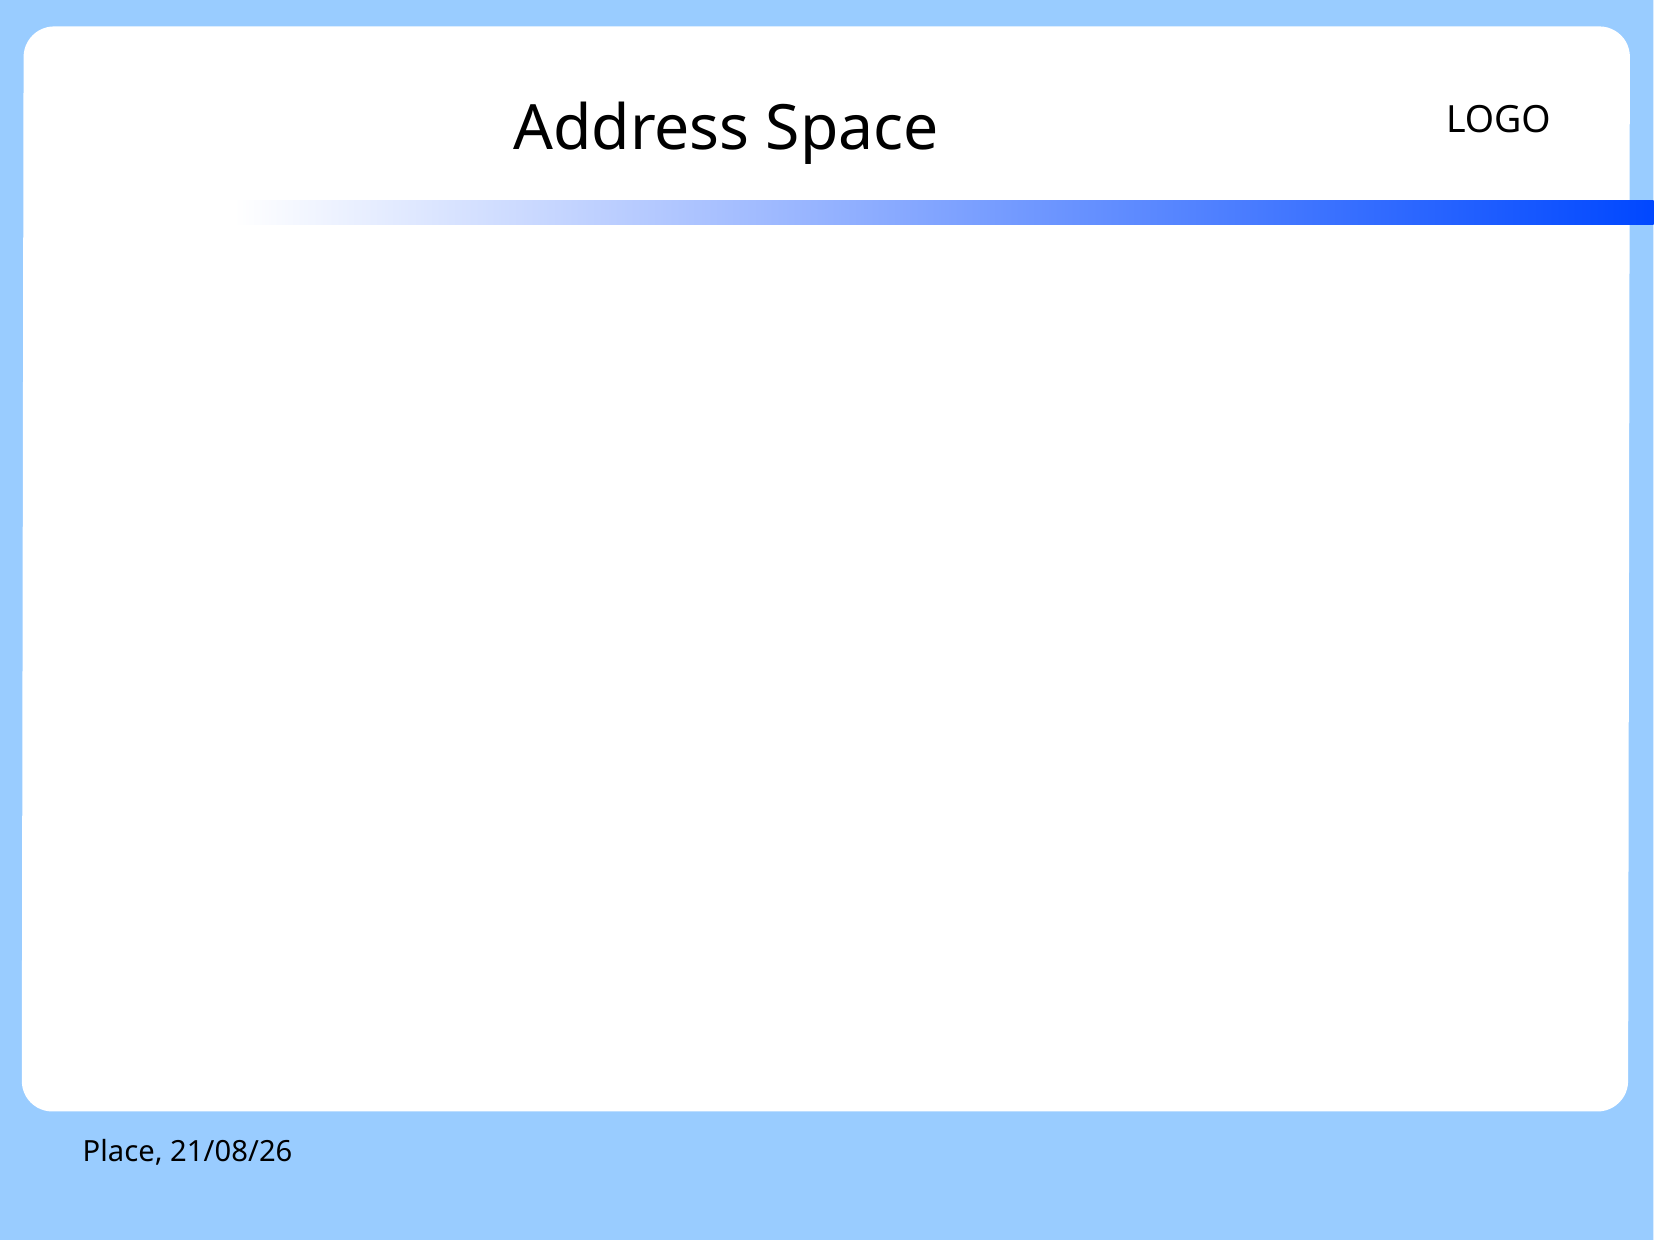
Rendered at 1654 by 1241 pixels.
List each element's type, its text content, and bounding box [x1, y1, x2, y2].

title Address Space [82, 49, 1371, 201]
